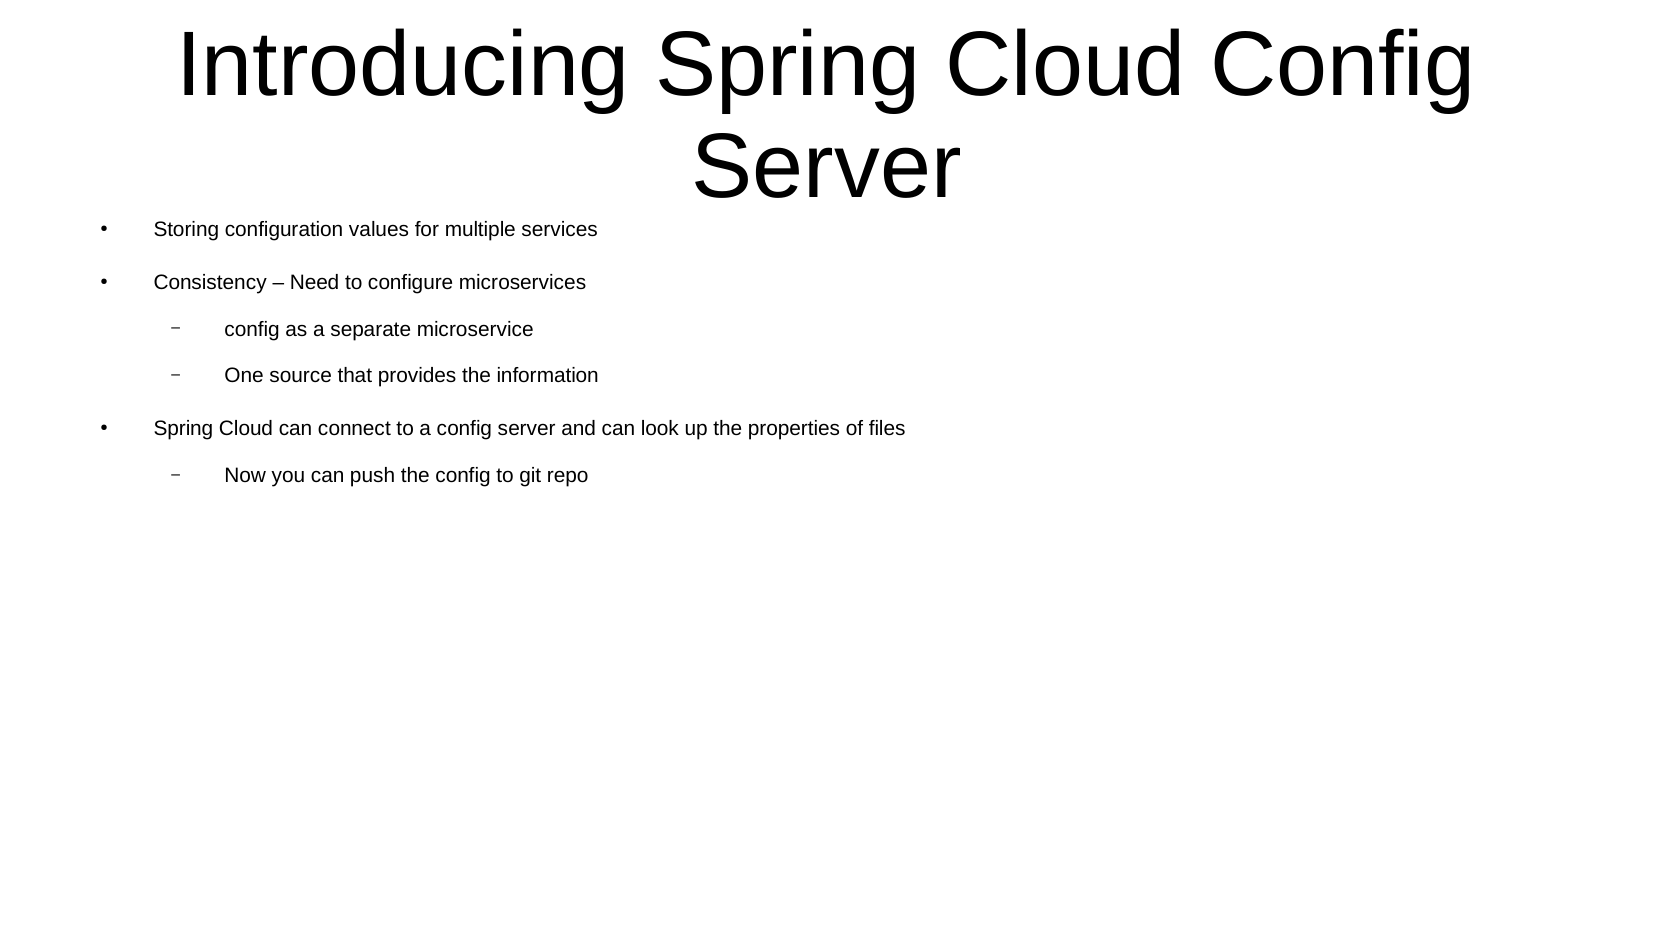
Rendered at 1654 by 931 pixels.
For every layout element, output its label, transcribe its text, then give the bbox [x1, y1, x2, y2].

title Introducing Spring Cloud Config Server [82, 12, 1571, 217]
list Storing configuration values for multiple services Consistency – Need to configure microservices config as a separate microservice One source that provides the information Spring Cloud can connect to a config server and can look up the properties of files Now you can push the config to git repo [82, 217, 1621, 901]
